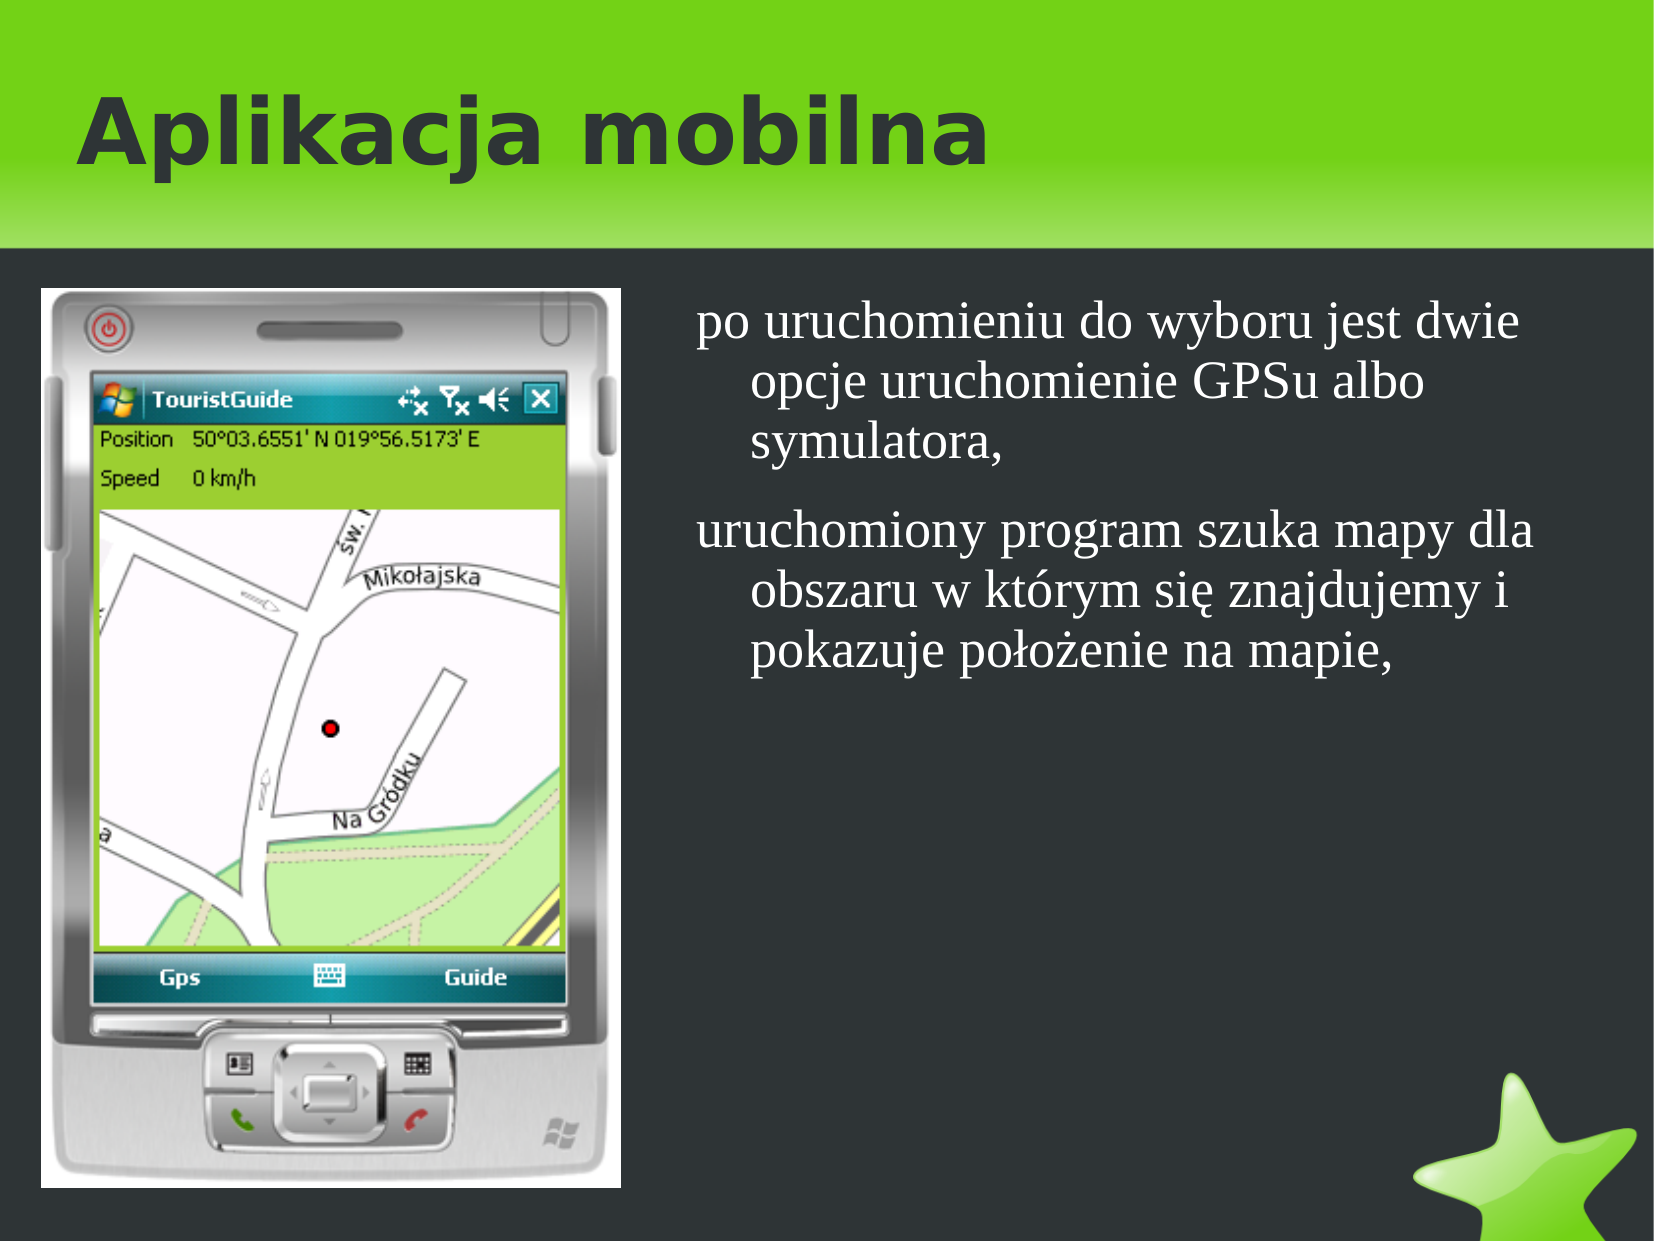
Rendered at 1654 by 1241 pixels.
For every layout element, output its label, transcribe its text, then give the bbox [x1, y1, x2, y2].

title Aplikacja mobilna [76, 36, 1565, 229]
picture [0, 0, 1654, 1241]
list po uruchomieniu do wyboru jest dwie opcje uruchomienie GPSu albo symulatora, uruchomiony program szuka mapy dla obszaru w którym się znajdujemy i pokazuje położenie na mapie, [679, 290, 1571, 1004]
